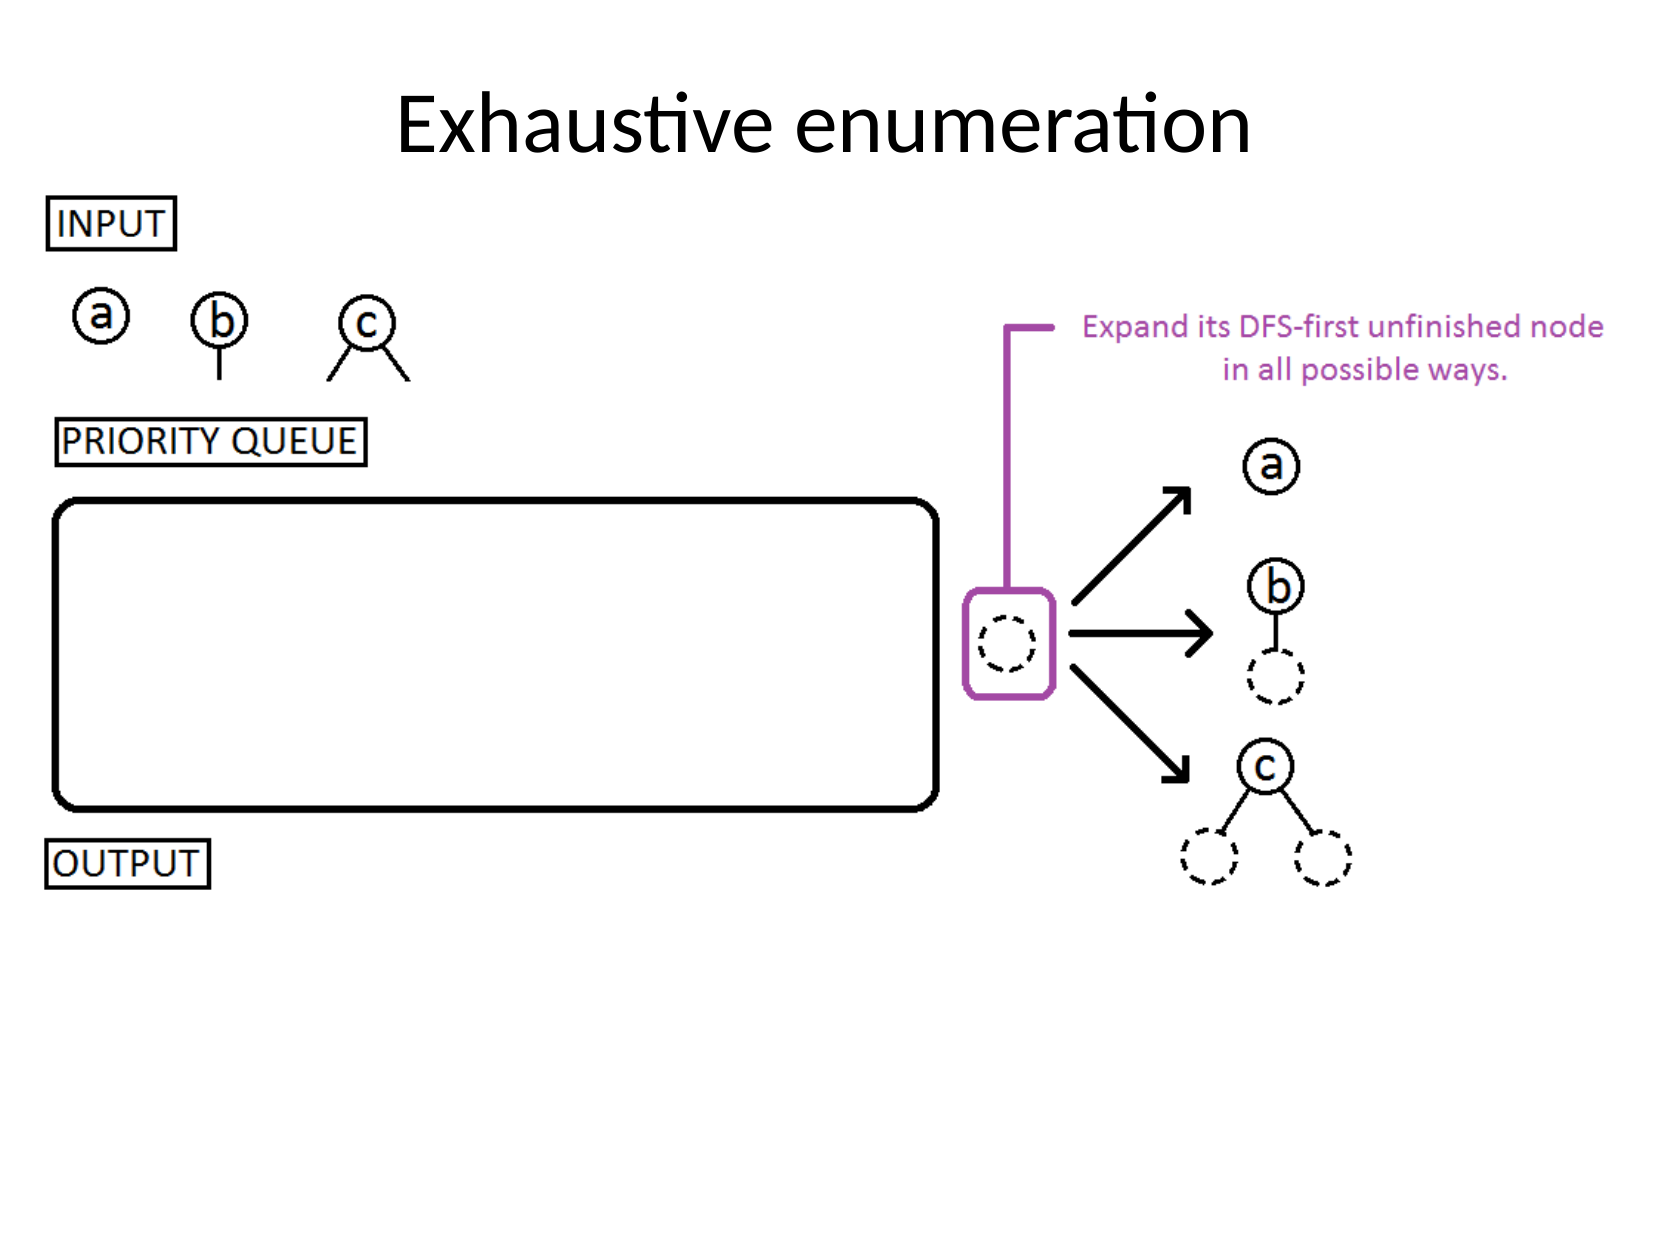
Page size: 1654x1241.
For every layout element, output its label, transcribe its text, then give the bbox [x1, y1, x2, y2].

picture [9, 169, 1654, 1085]
title Exhaustive enumeration [45, 57, 1606, 203]
